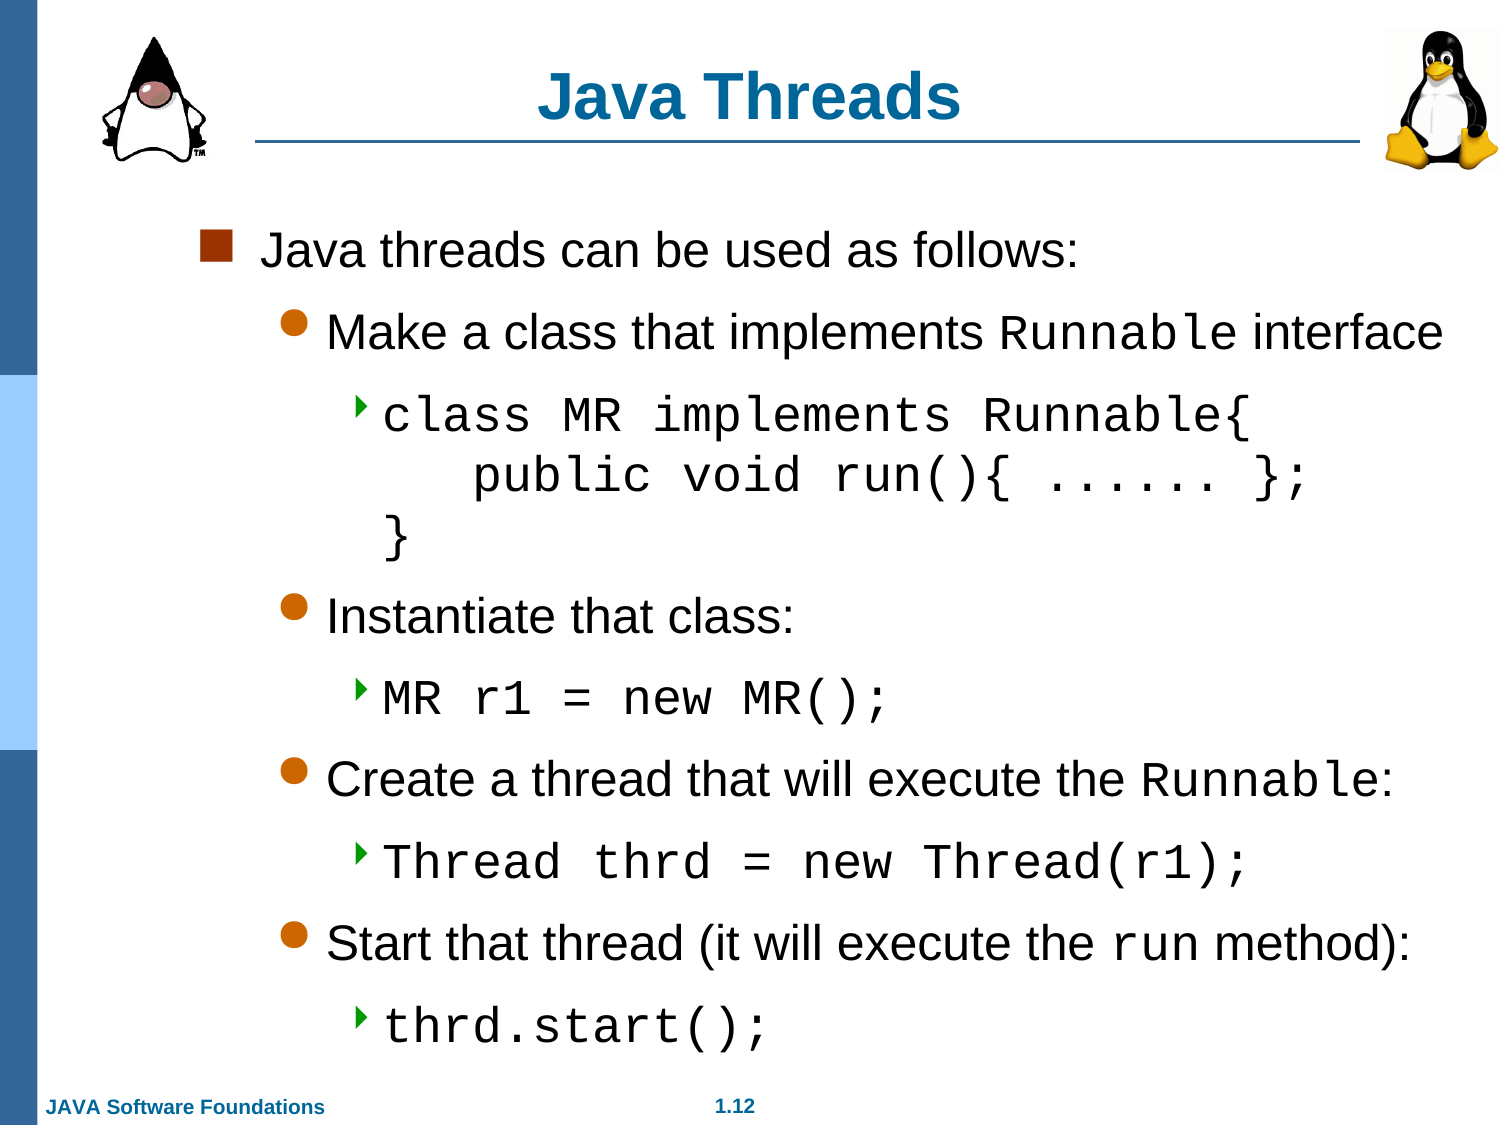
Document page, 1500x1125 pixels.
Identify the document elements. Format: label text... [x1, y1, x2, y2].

list Java threads can be used as follows: Make a class that implements Runnable interface class MR implements Runnable{ public void run(){ ...... }; } Instantiate that class: MR r1 = new MR(); Create a thread that will execute the Runnable: Thread thrd = new Thread(r1); Start that thread (it will execute the run method): thrd.start(); [189, 209, 1500, 1088]
title Java Threads [75, 44, 1426, 141]
picture [1383, 28, 1500, 173]
picture [54, 0, 255, 200]
